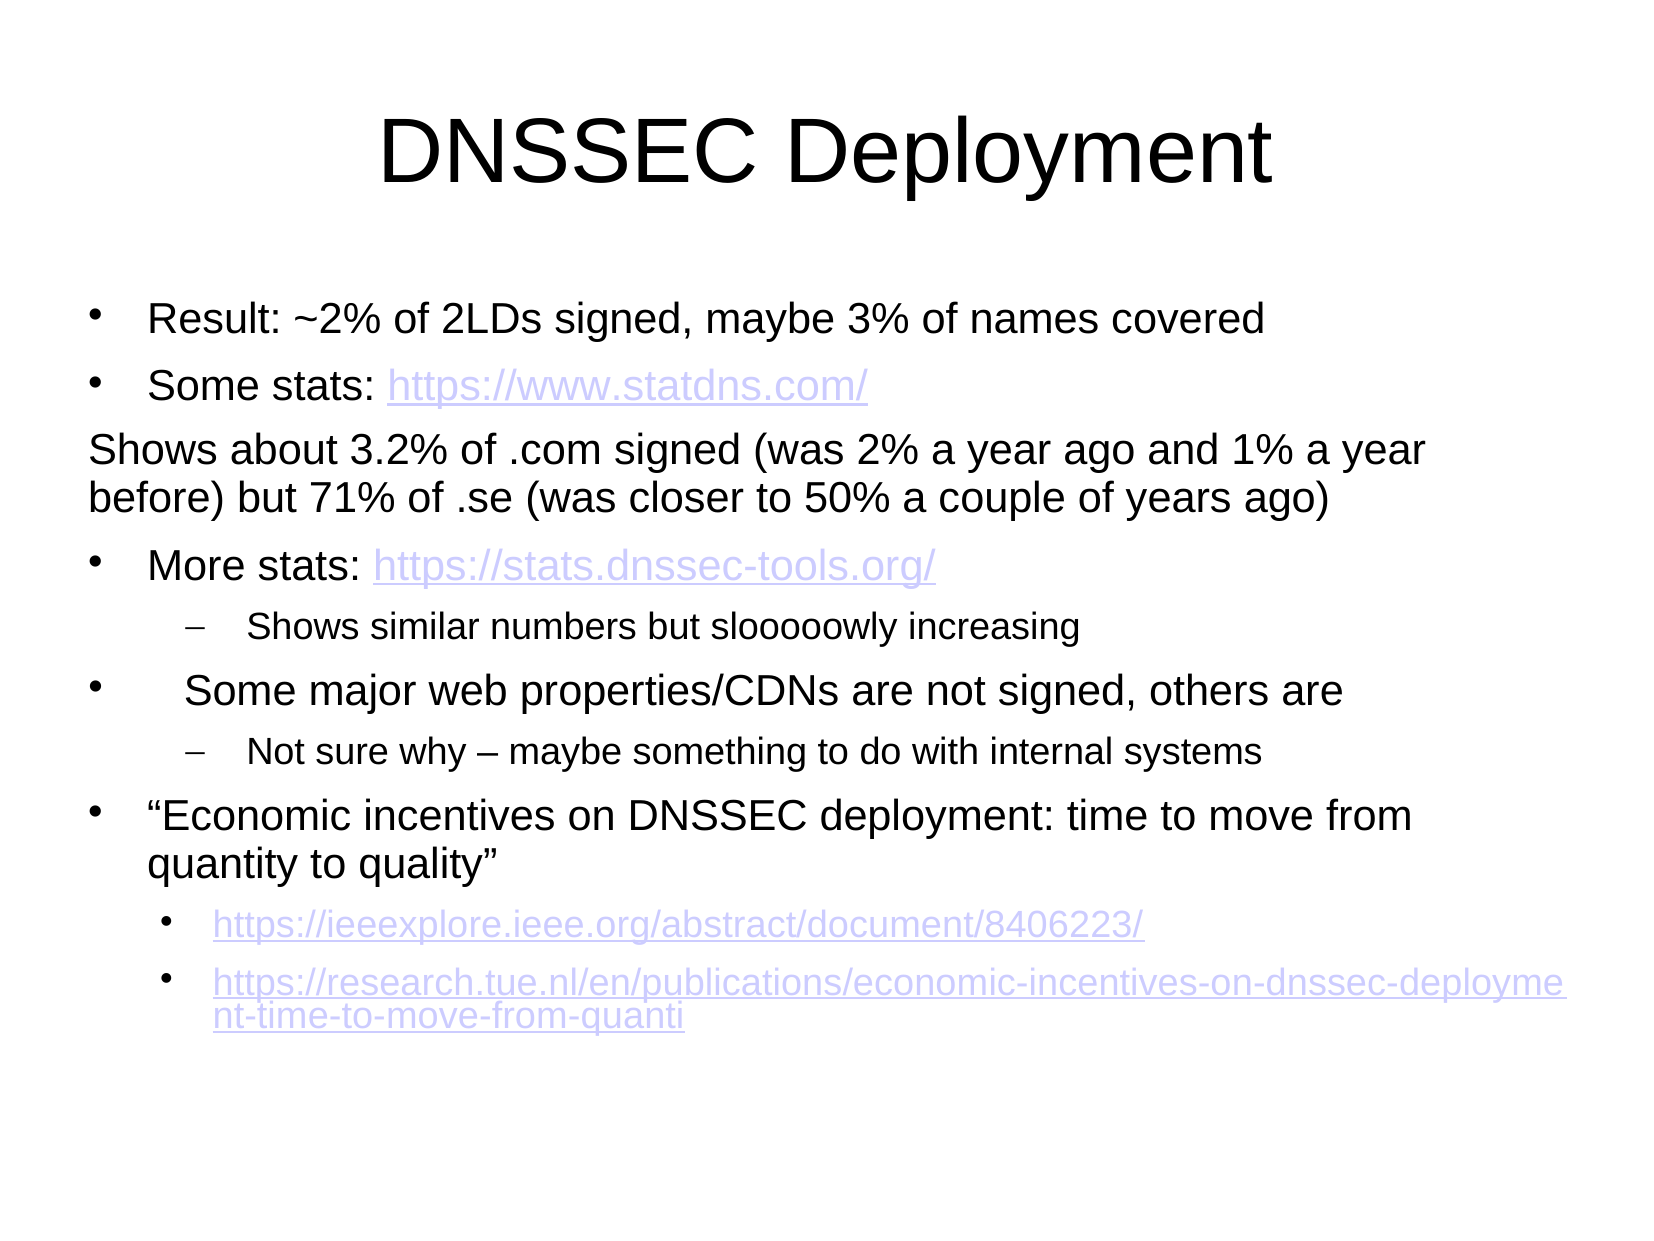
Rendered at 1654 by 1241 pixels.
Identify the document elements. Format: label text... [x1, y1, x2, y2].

list Result: ~2% of 2LDs signed, maybe 3% of names covered Some stats: https://www.statdns.com/ Shows about 3.2% of .com signed (was 2% a year ago and 1% a year before) but 71% of .se (was closer to 50% a couple of years ago) More stats: https://stats.dnssec-tools.org/ Shows similar numbers but slooooowly increasing Some major web properties/CDNs are not signed, others are Not sure why – maybe something to do with internal systems “Economic incentives on DNSSEC deployment: time to move from quantity to quality” https://ieeexplore.ieee.org/abstract/document/8406223/ https://research.tue.nl/en/publications/economic-incentives-on-dnssec-deployment-time-to-move-from-quanti [88, 290, 1575, 1009]
title DNSSEC Deployment [82, 49, 1570, 256]
